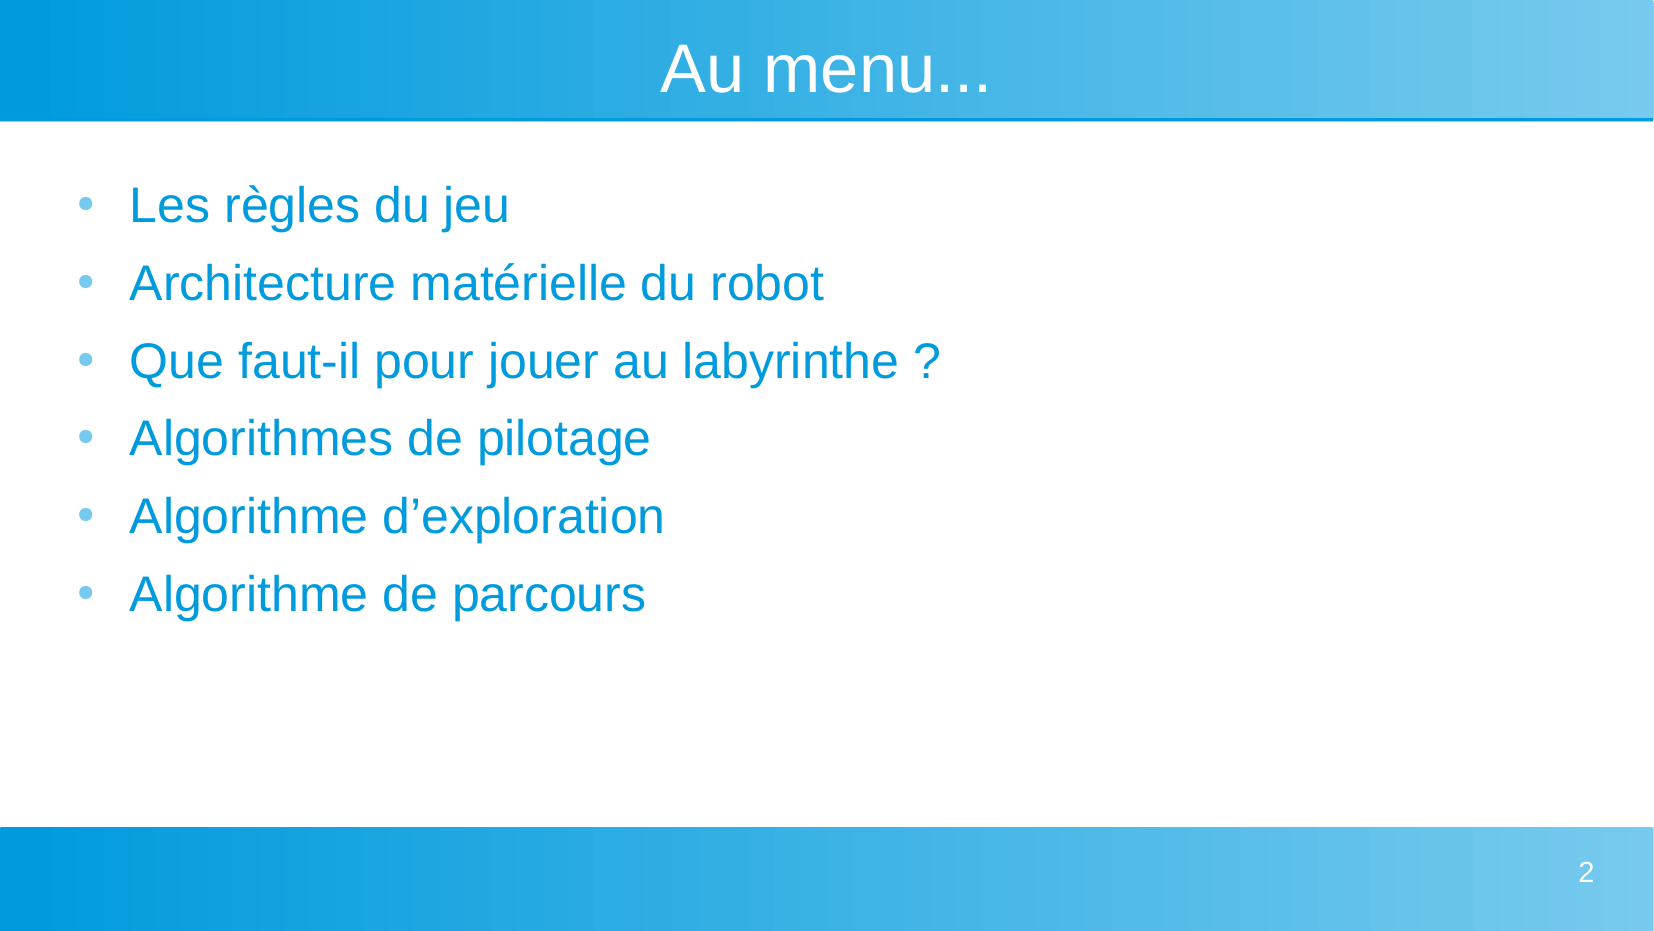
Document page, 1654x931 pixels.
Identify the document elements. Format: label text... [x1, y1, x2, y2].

title Au menu... [59, 29, 1595, 108]
list Les règles du jeu Architecture matérielle du robot Que faut-il pour jouer au labyrinthe ? Algorithmes de pilotage Algorithme d’exploration Algorithme de parcours [59, 177, 1595, 768]
